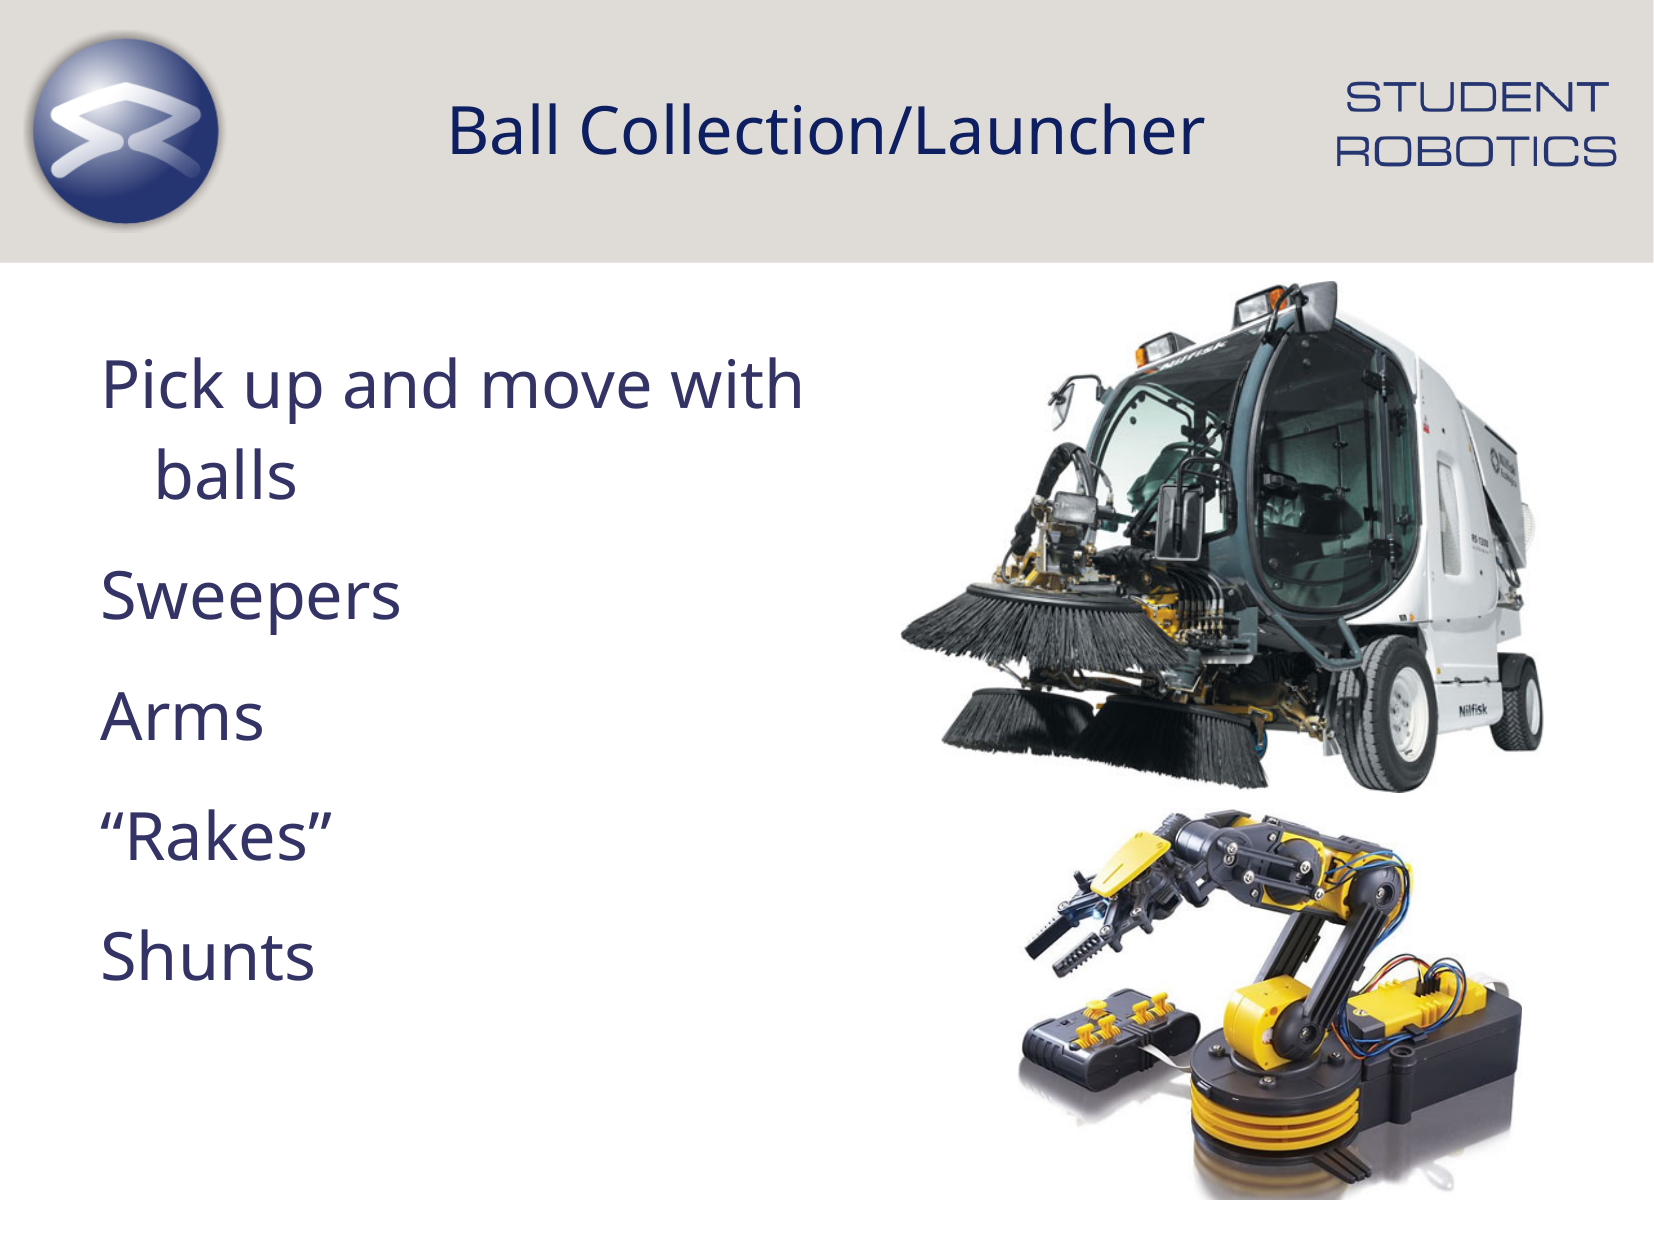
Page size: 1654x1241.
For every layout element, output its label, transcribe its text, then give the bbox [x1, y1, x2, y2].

picture [9, 19, 82, 245]
picture [1571, 68, 1633, 174]
picture [1017, 808, 1522, 1201]
picture [900, 281, 1545, 794]
list Pick up and move with balls Sweepers Arms “Rakes” Shunts [82, 337, 809, 1109]
title Ball Collection/Launcher [82, 0, 1571, 257]
